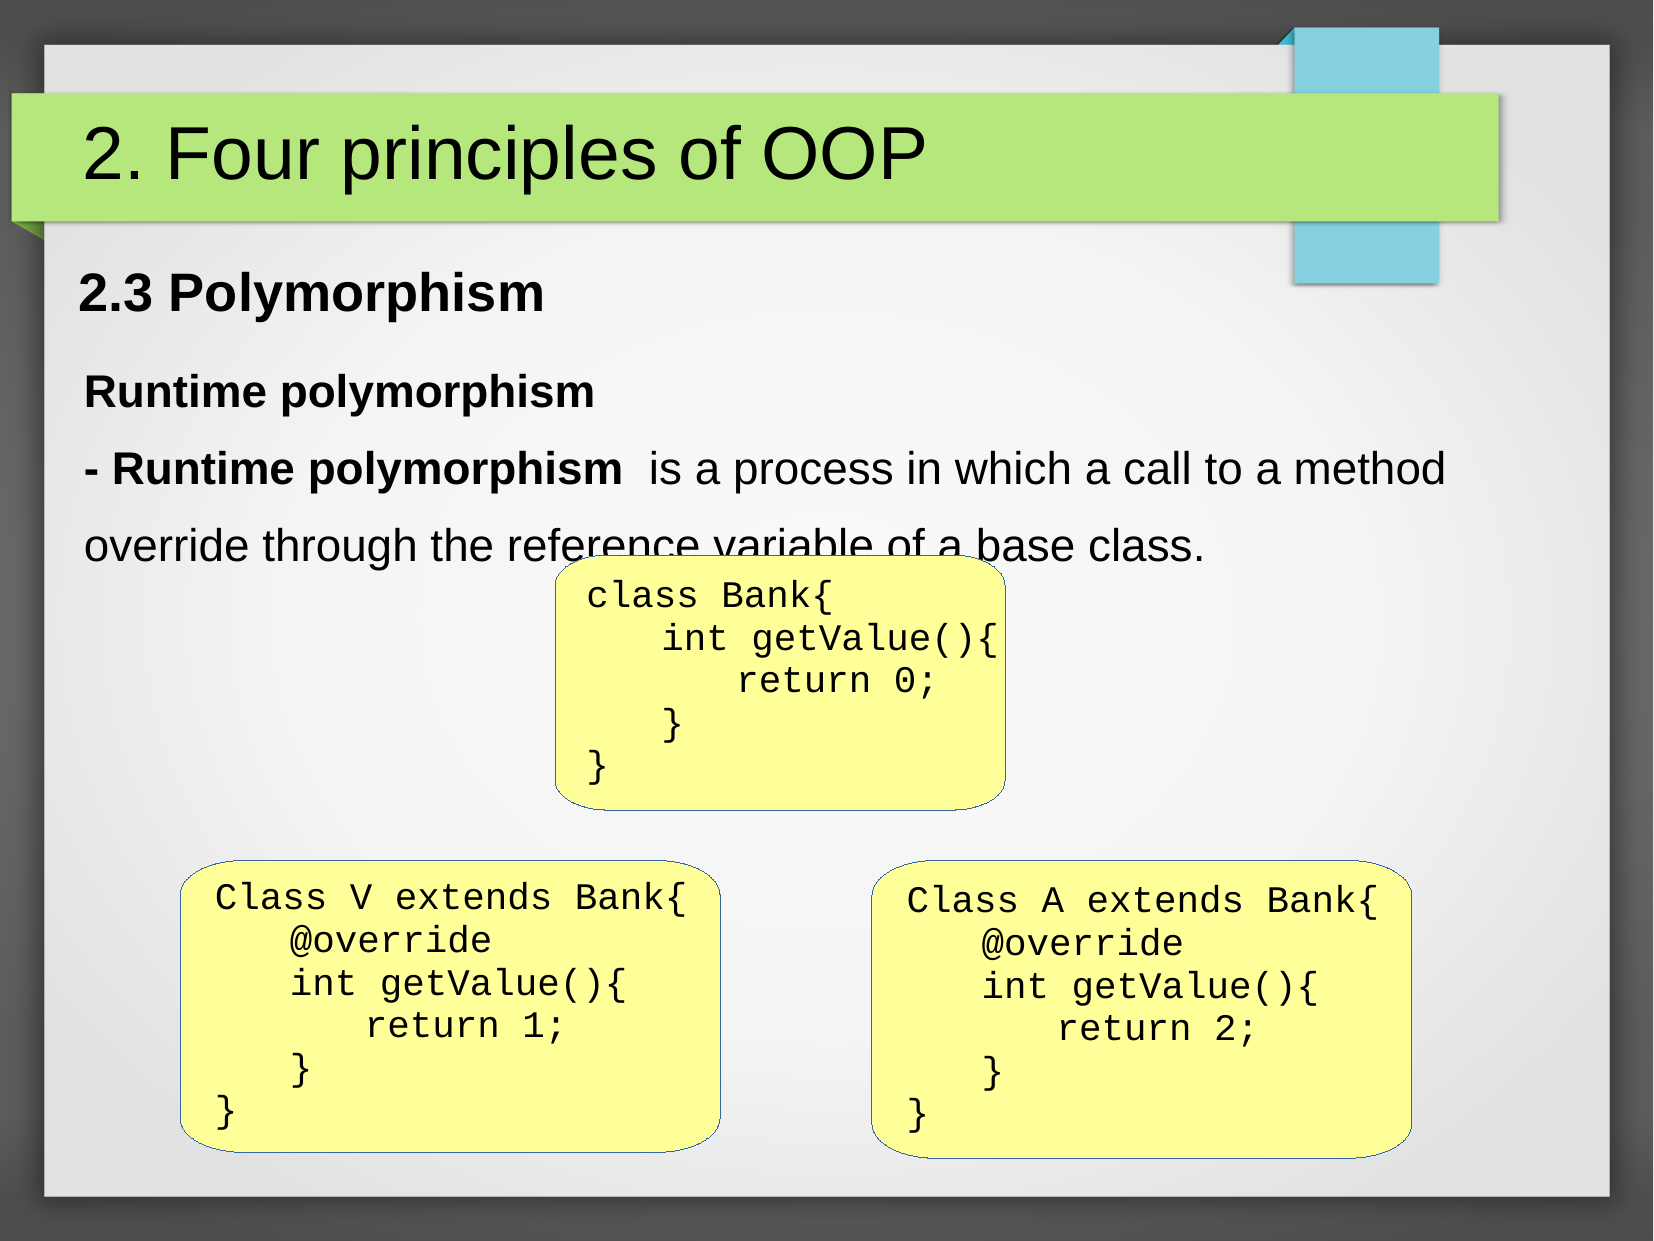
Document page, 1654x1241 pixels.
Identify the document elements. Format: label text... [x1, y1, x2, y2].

text_box Class V extends Bank{ @override int getValue(){ return 1; } } [180, 860, 721, 1153]
text_box 2.3 Polymorphism [28, 254, 571, 331]
text_box class Bank{ int getValue(){ return 0; } } [555, 555, 1006, 811]
title 2. Four principles of OOP [82, 94, 1264, 213]
picture [0, 0, 1654, 1241]
text_box Runtime polymorphism - Runtime polymorphism is a process in which a call to a method override through the reference variable of a base class. [69, 333, 1480, 554]
text_box Class A extends Bank{ @override int getValue(){ return 2; } } [871, 860, 1412, 1159]
